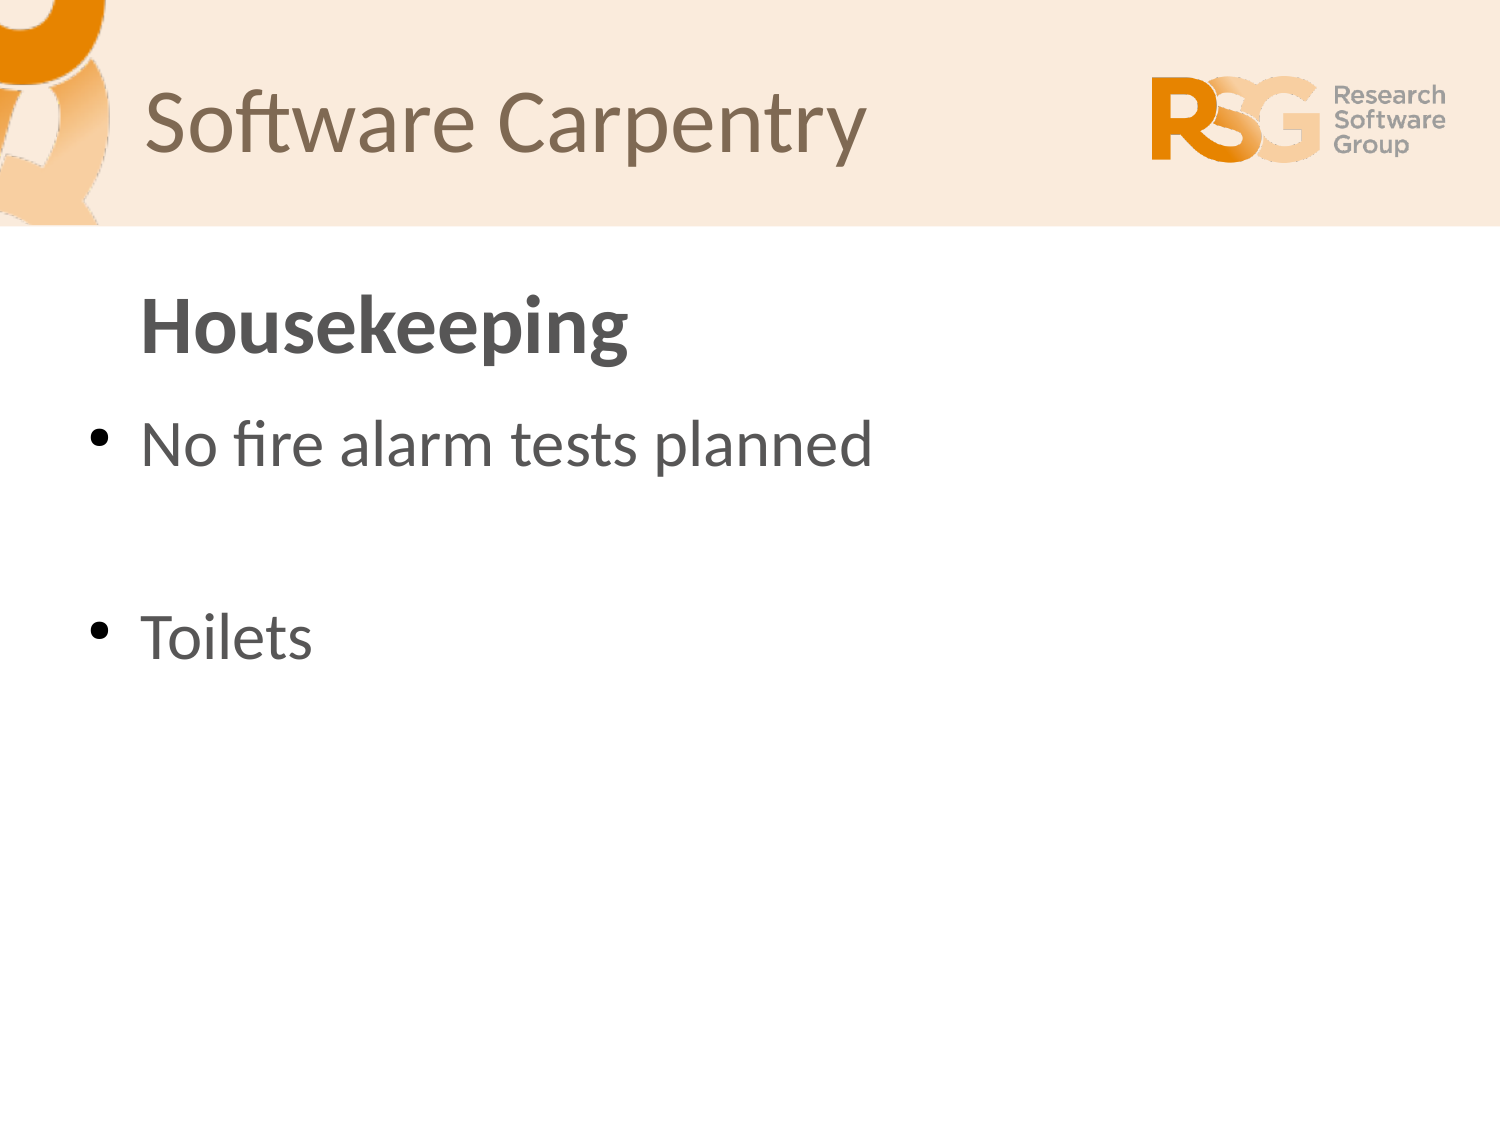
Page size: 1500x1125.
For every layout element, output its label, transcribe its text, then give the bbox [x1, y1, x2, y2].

title Software Carpentry [129, 21, 1128, 210]
picture [0, 0, 113, 225]
list Housekeeping No fire alarm tests planned Toilets [54, 262, 1425, 1035]
picture [1100, 27, 1497, 212]
